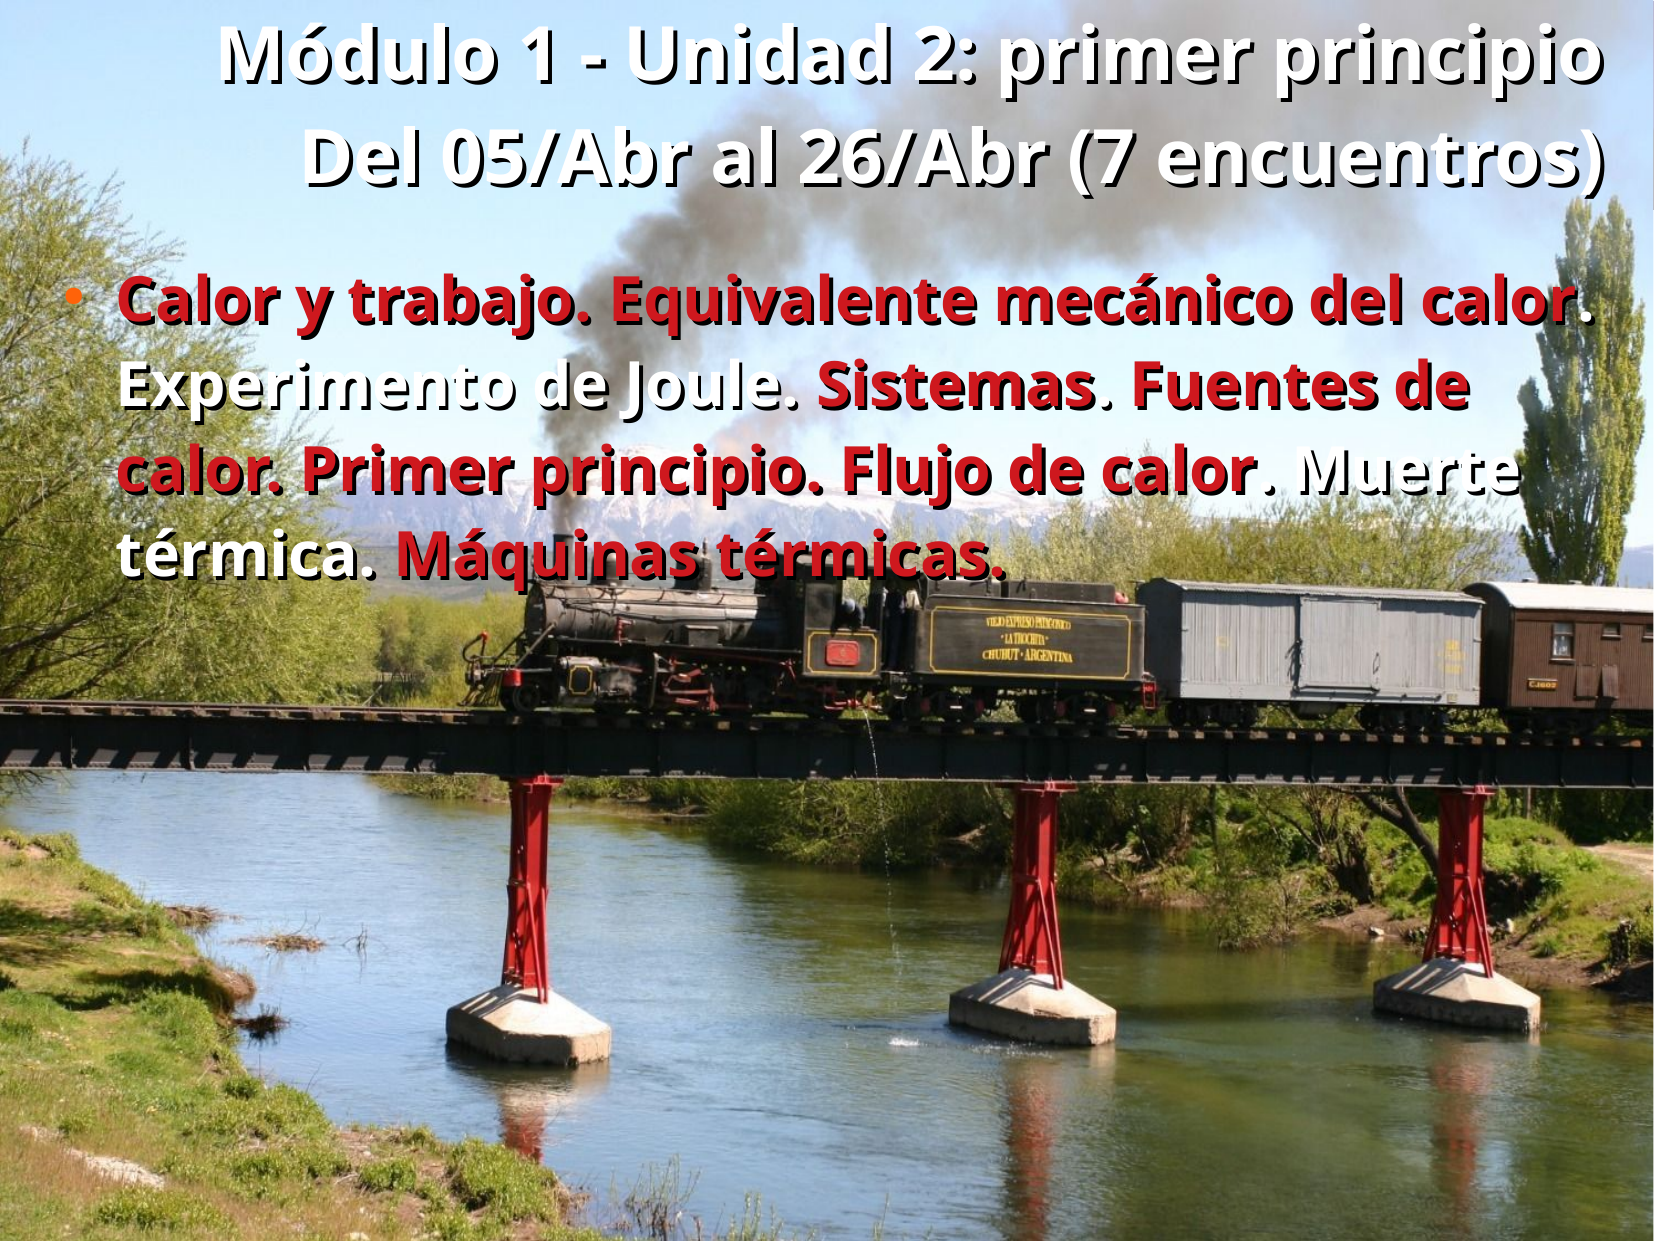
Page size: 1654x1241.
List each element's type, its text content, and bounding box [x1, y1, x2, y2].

list Calor y trabajo. Equivalente mecánico del calor. Experimento de Joule. Sistemas. Fuentes de calor. Primer principio. Flujo de calor. Muerte térmica. Máquinas térmicas. [45, 255, 1606, 1156]
title Módulo 1 - Unidad 2: primer principio Del 05/Abr al 26/Abr (7 encuentros) [45, 11, 1606, 195]
picture [0, 0, 1654, 1241]
